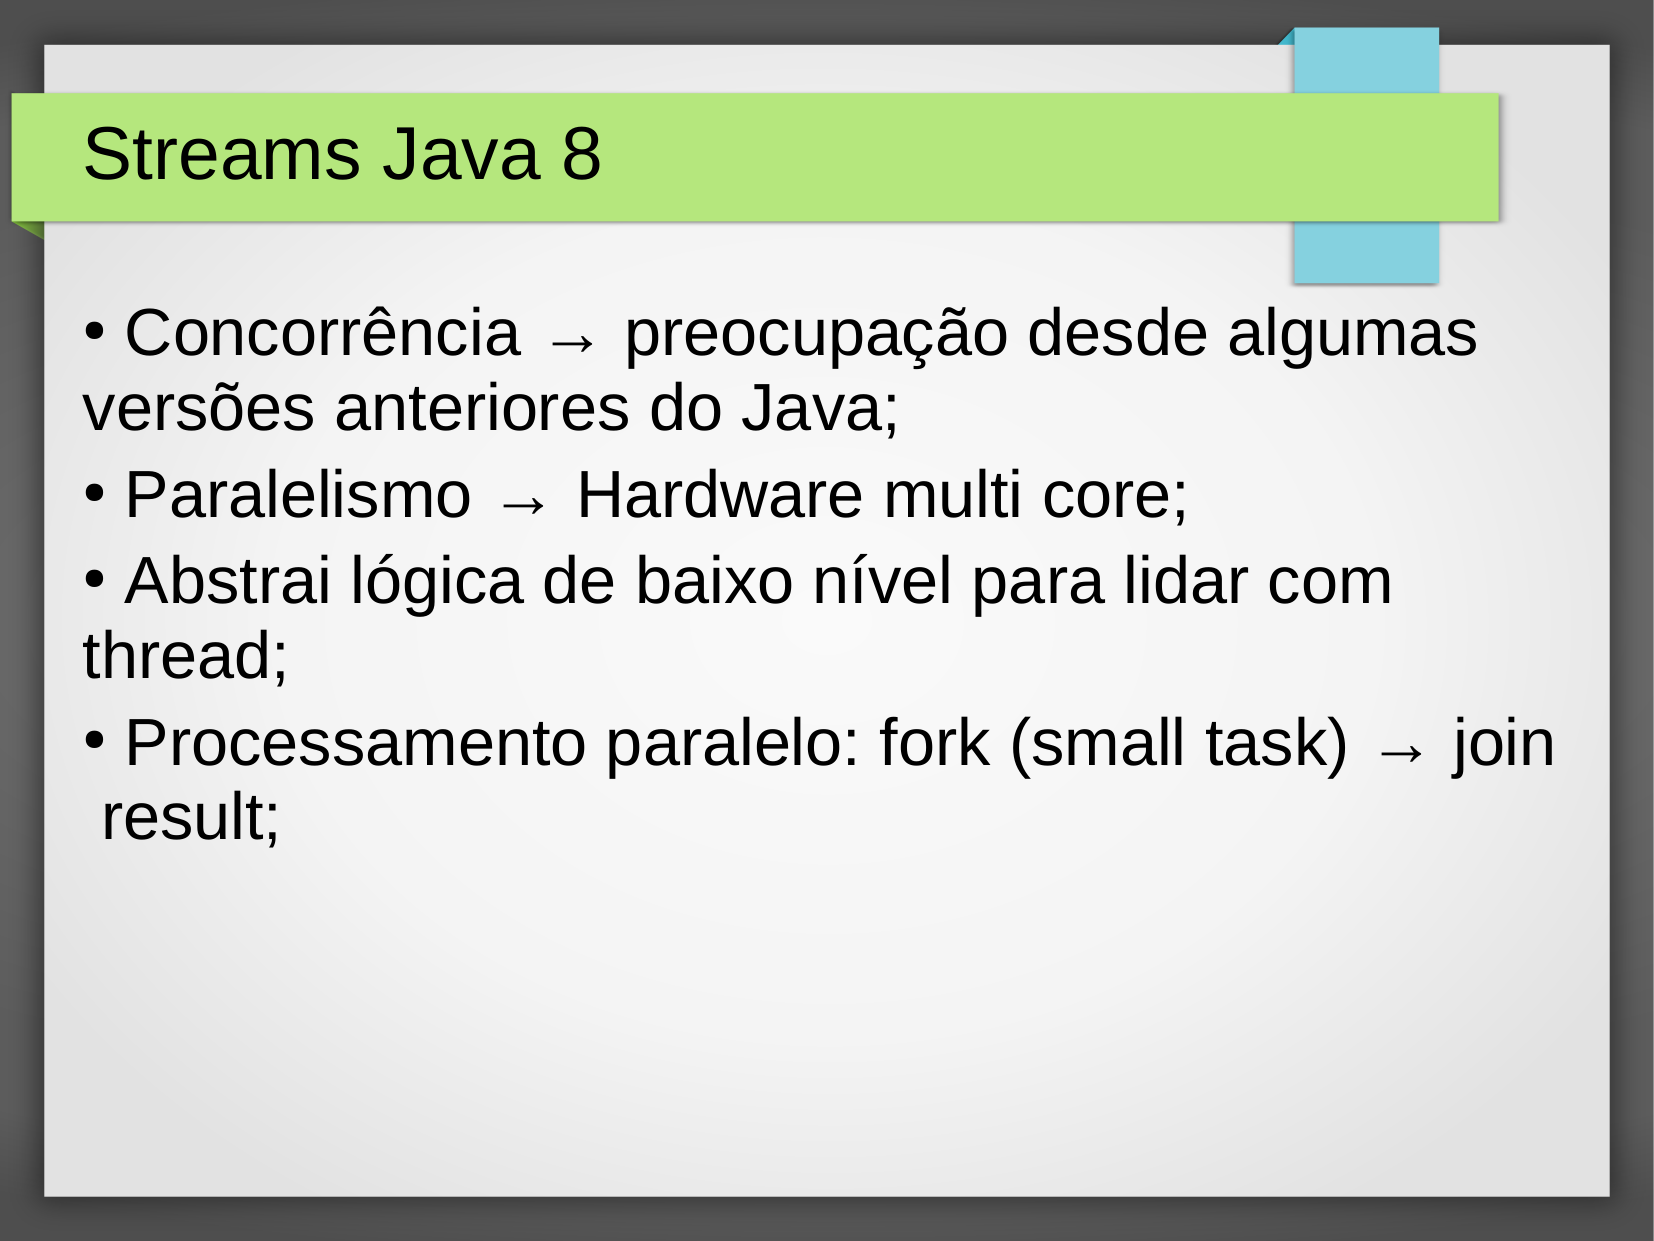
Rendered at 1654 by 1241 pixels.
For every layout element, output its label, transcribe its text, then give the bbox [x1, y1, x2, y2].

title Streams Java 8 [82, 94, 1264, 213]
picture [0, 0, 1654, 1241]
list Concorrência → preocupação desde algumas versões anteriores do Java; Paralelismo → Hardware multi core; Abstrai lógica de baixo nível para lidar com thread; Processamento paralelo: fork (small task) → join result; [82, 295, 1571, 1015]
